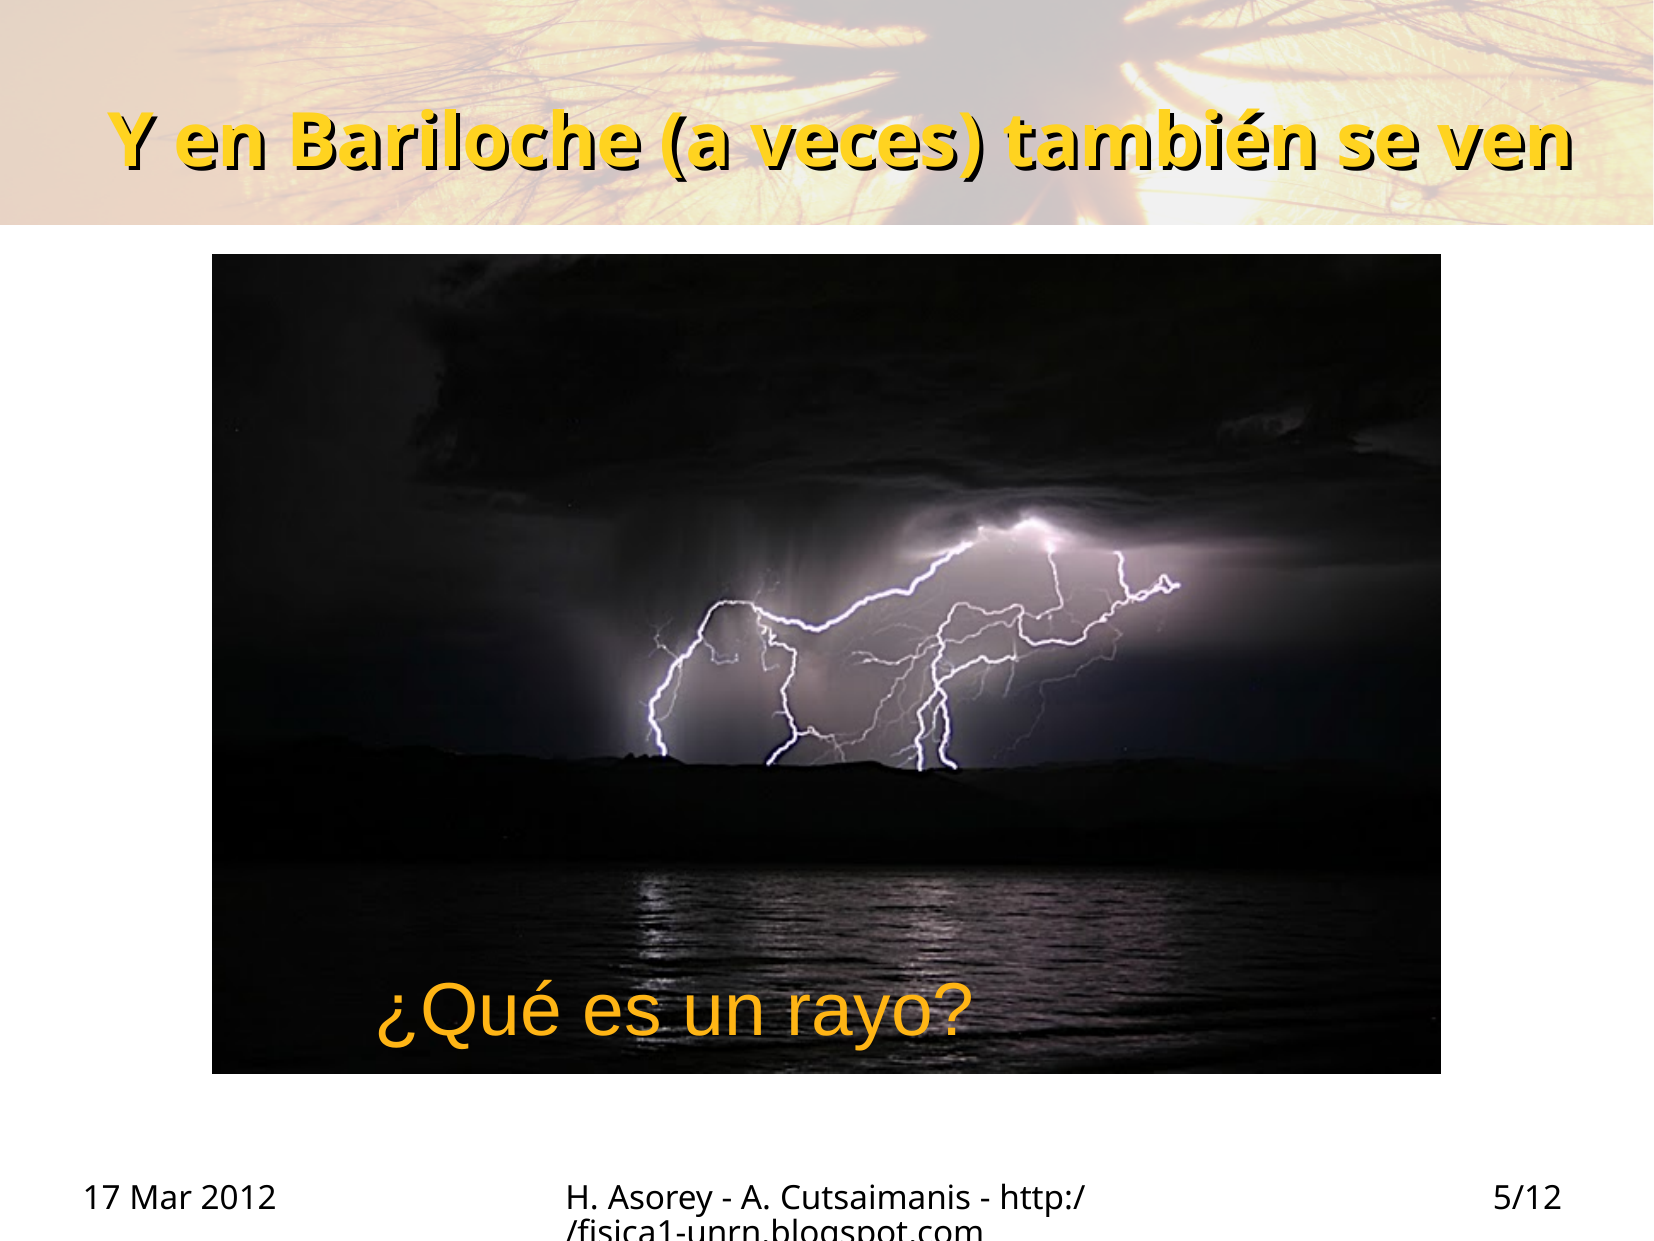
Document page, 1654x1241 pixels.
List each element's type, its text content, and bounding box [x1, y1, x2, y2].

picture [212, 254, 1441, 1074]
title Y en Bariloche (a veces) también se ven [86, 49, 1576, 226]
text_box ¿Qué es un rayo? [360, 960, 990, 1059]
picture [0, 0, 1654, 225]
